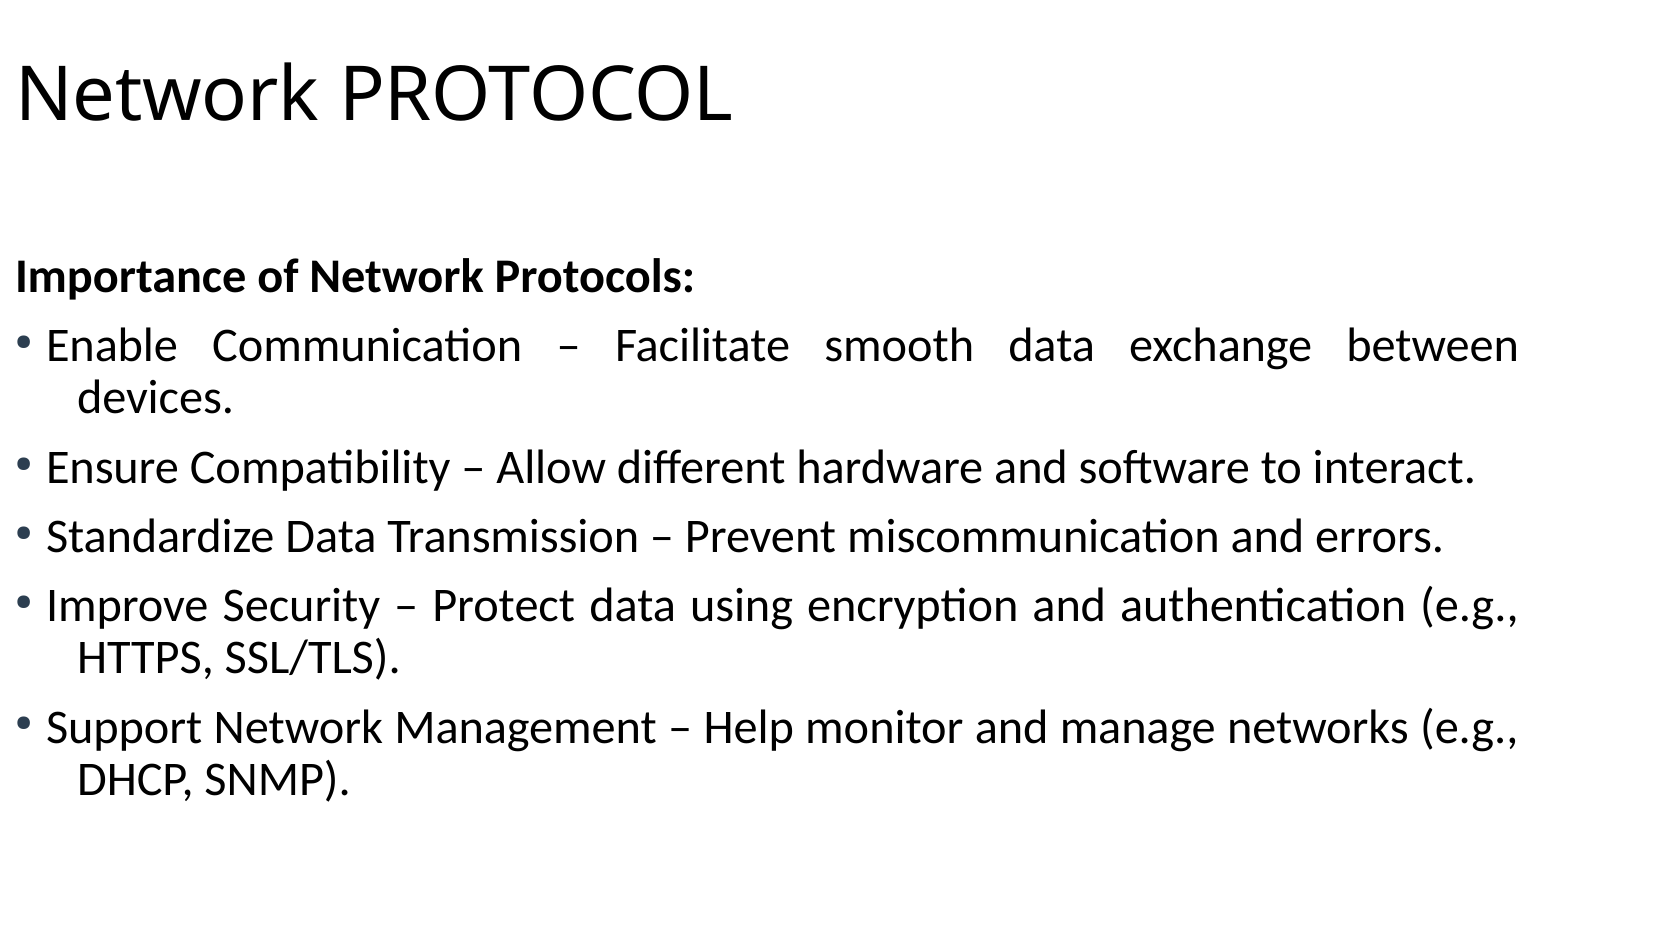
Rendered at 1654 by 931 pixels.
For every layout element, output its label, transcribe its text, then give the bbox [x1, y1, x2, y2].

title Network PROTOCOL [0, 36, 1536, 155]
list Importance of Network Protocols: Enable Communication – Facilitate smooth data exchange between devices. Ensure Compatibility – Allow different hardware and software to interact. Standardize Data Transmission – Prevent miscommunication and errors. Improve Security – Protect data using encryption and authentication (e.g., HTTPS, SSL/TLS). Support Network Management – Help monitor and manage networks (e.g., DHCP, SNMP). [0, 243, 1536, 864]
